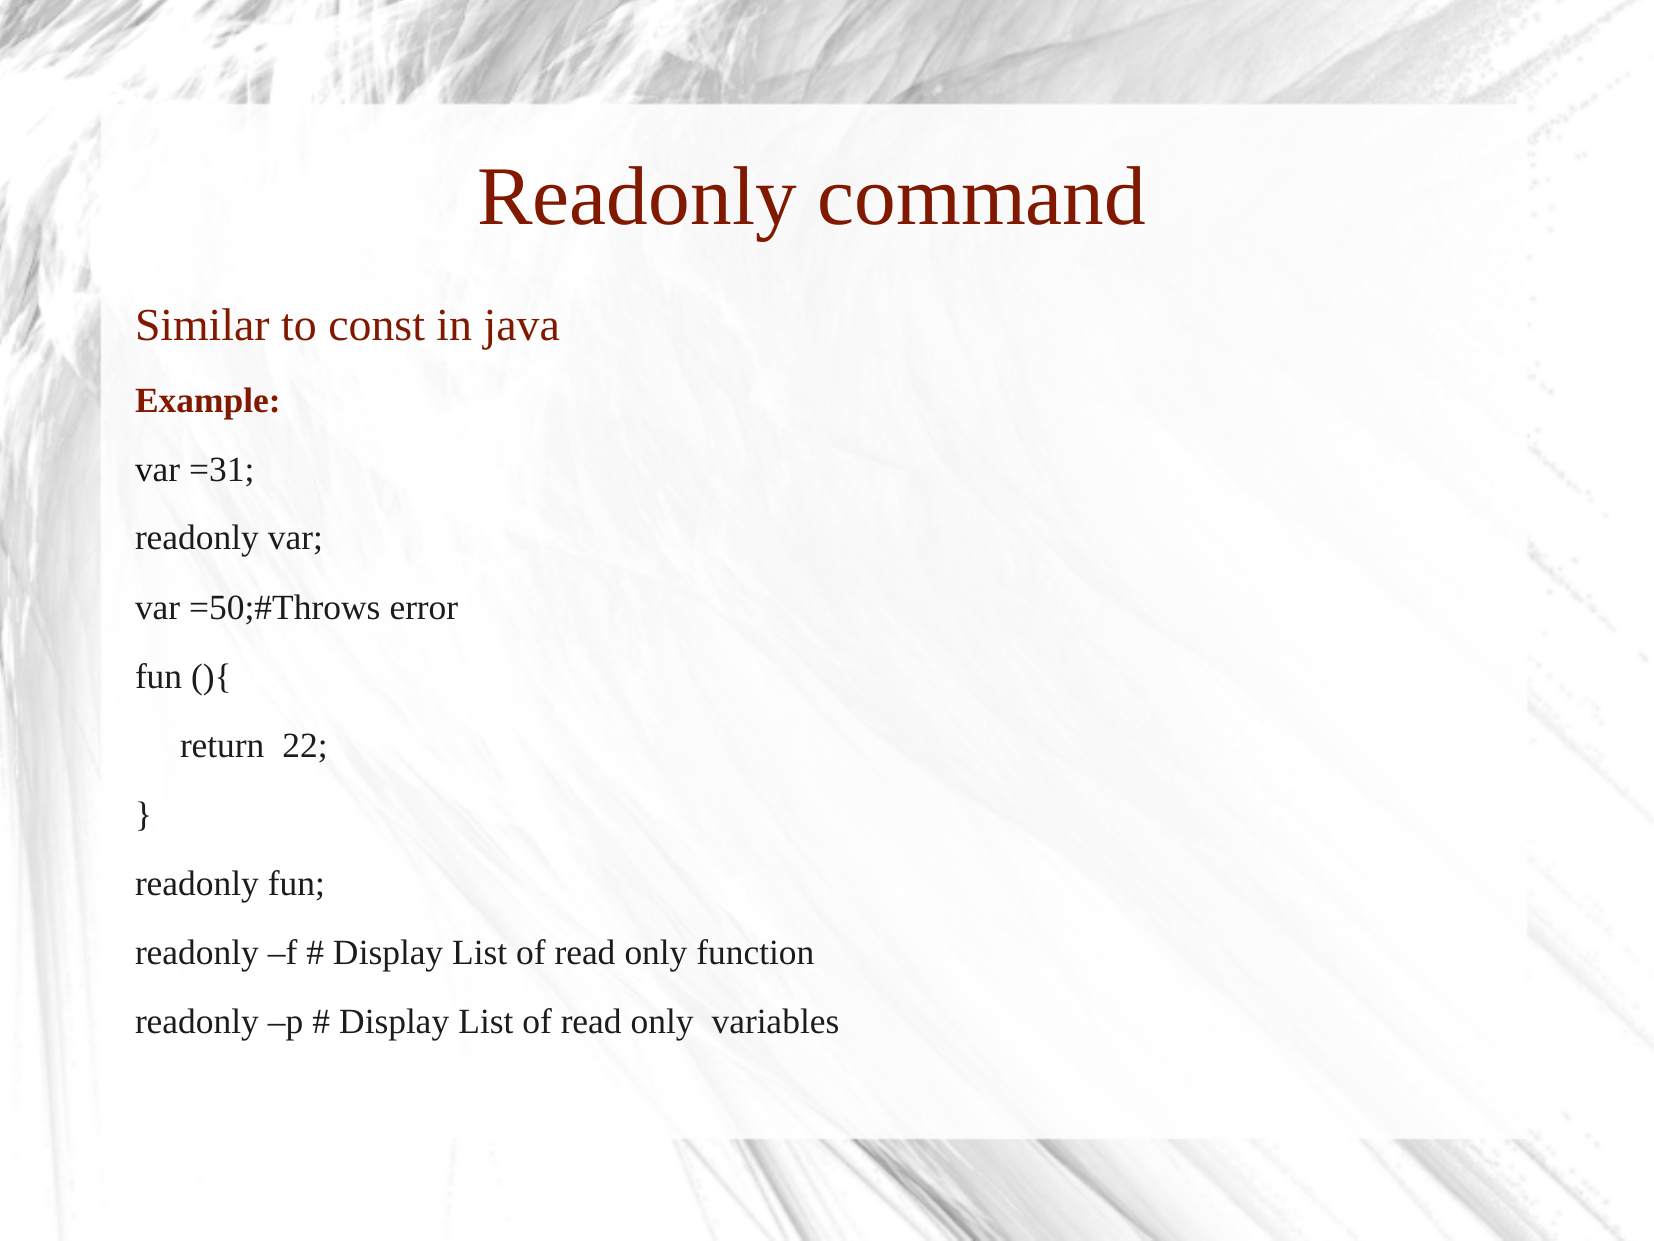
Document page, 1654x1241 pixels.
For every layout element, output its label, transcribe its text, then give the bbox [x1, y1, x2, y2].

picture [0, 0, 1654, 1241]
list Similar to const in java Example: var =31; readonly var; var =50;#Throws error fun (){ return 22; } readonly fun; readonly –f # Display List of read only function readonly –p # Display List of read only variables [135, 300, 1588, 1241]
title Readonly command [118, 112, 1506, 281]
